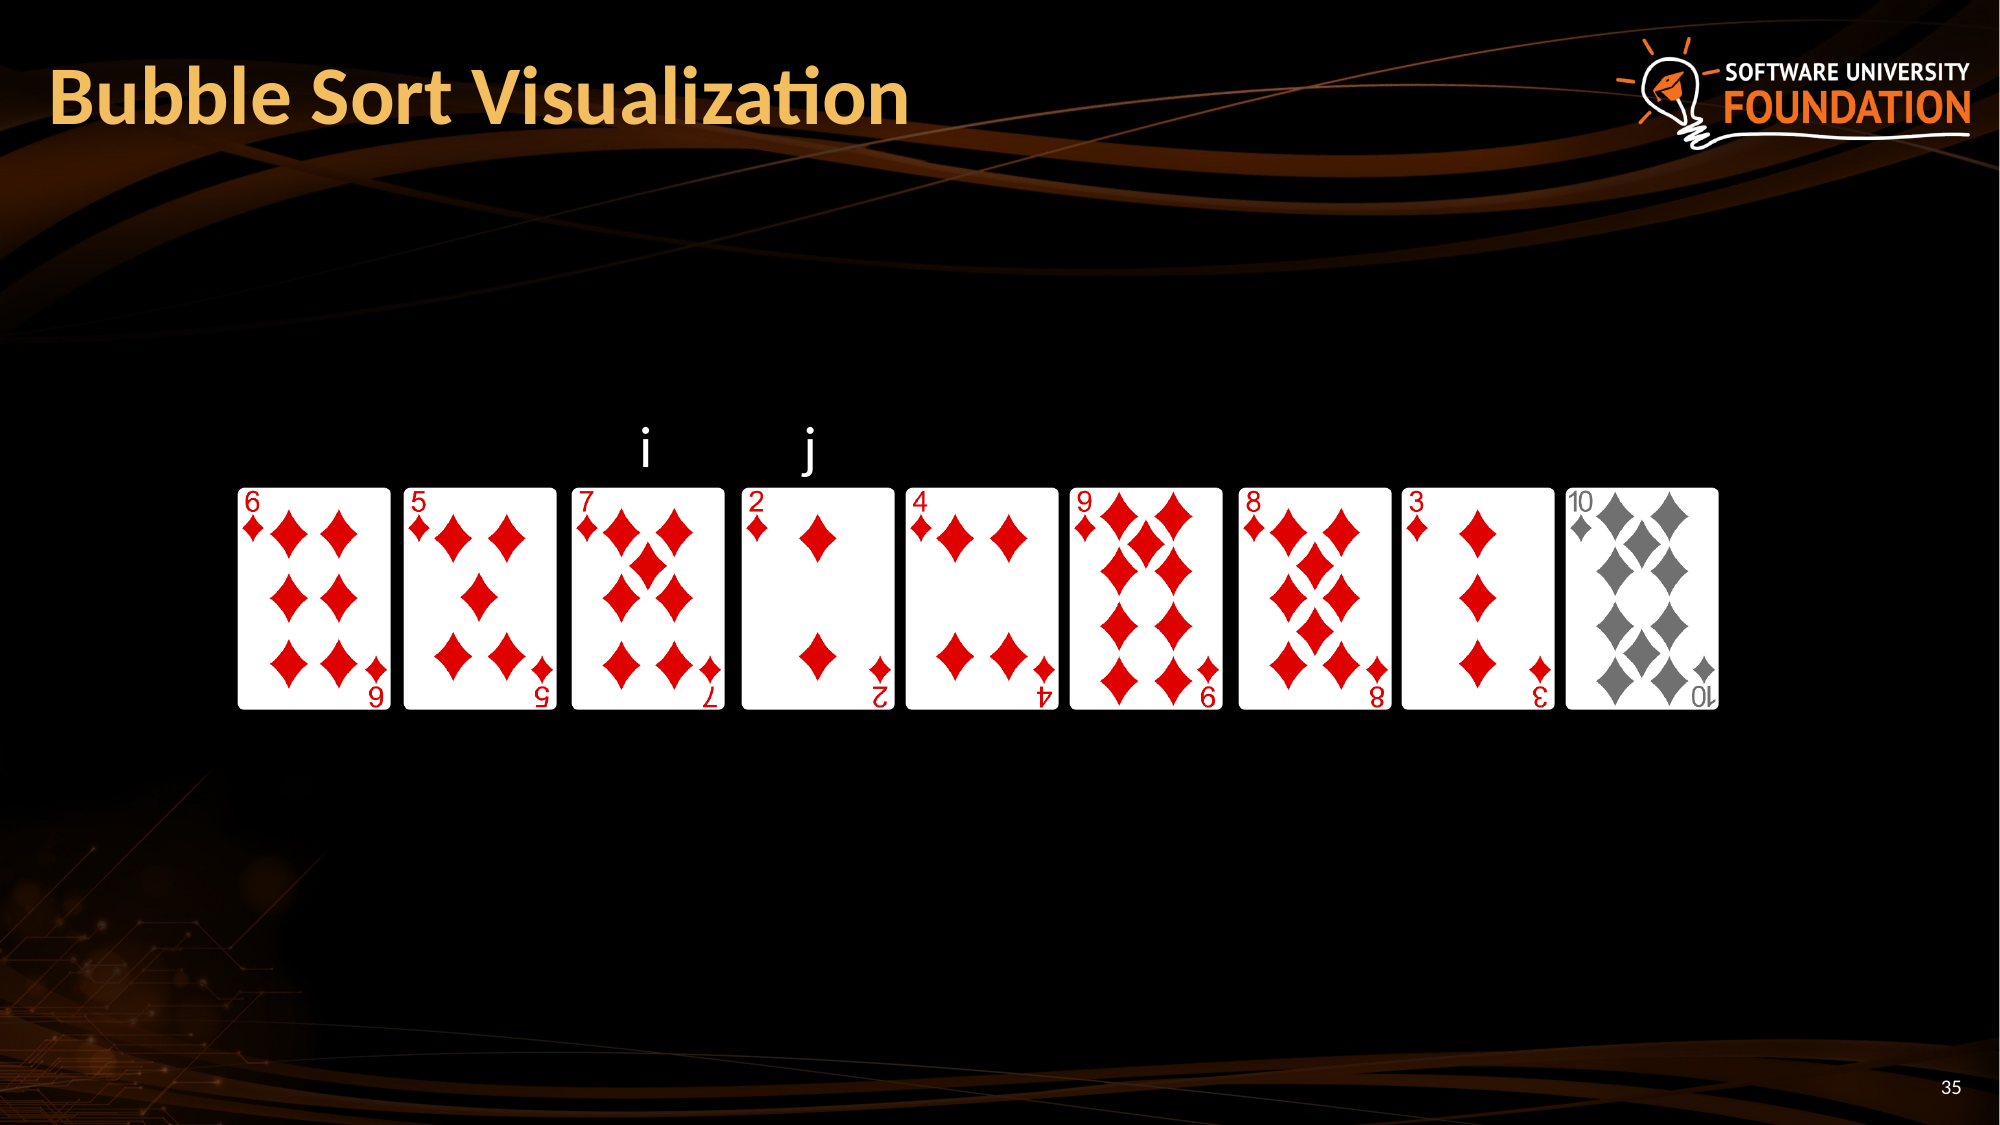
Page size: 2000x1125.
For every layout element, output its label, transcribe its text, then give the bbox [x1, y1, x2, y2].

slide_number <number> [1897, 1070, 1968, 1103]
text_box i [625, 401, 668, 487]
title Bubble Sort Visualization [30, 6, 1602, 189]
text_box j [788, 401, 833, 487]
picture [0, 0, 2000, 1125]
